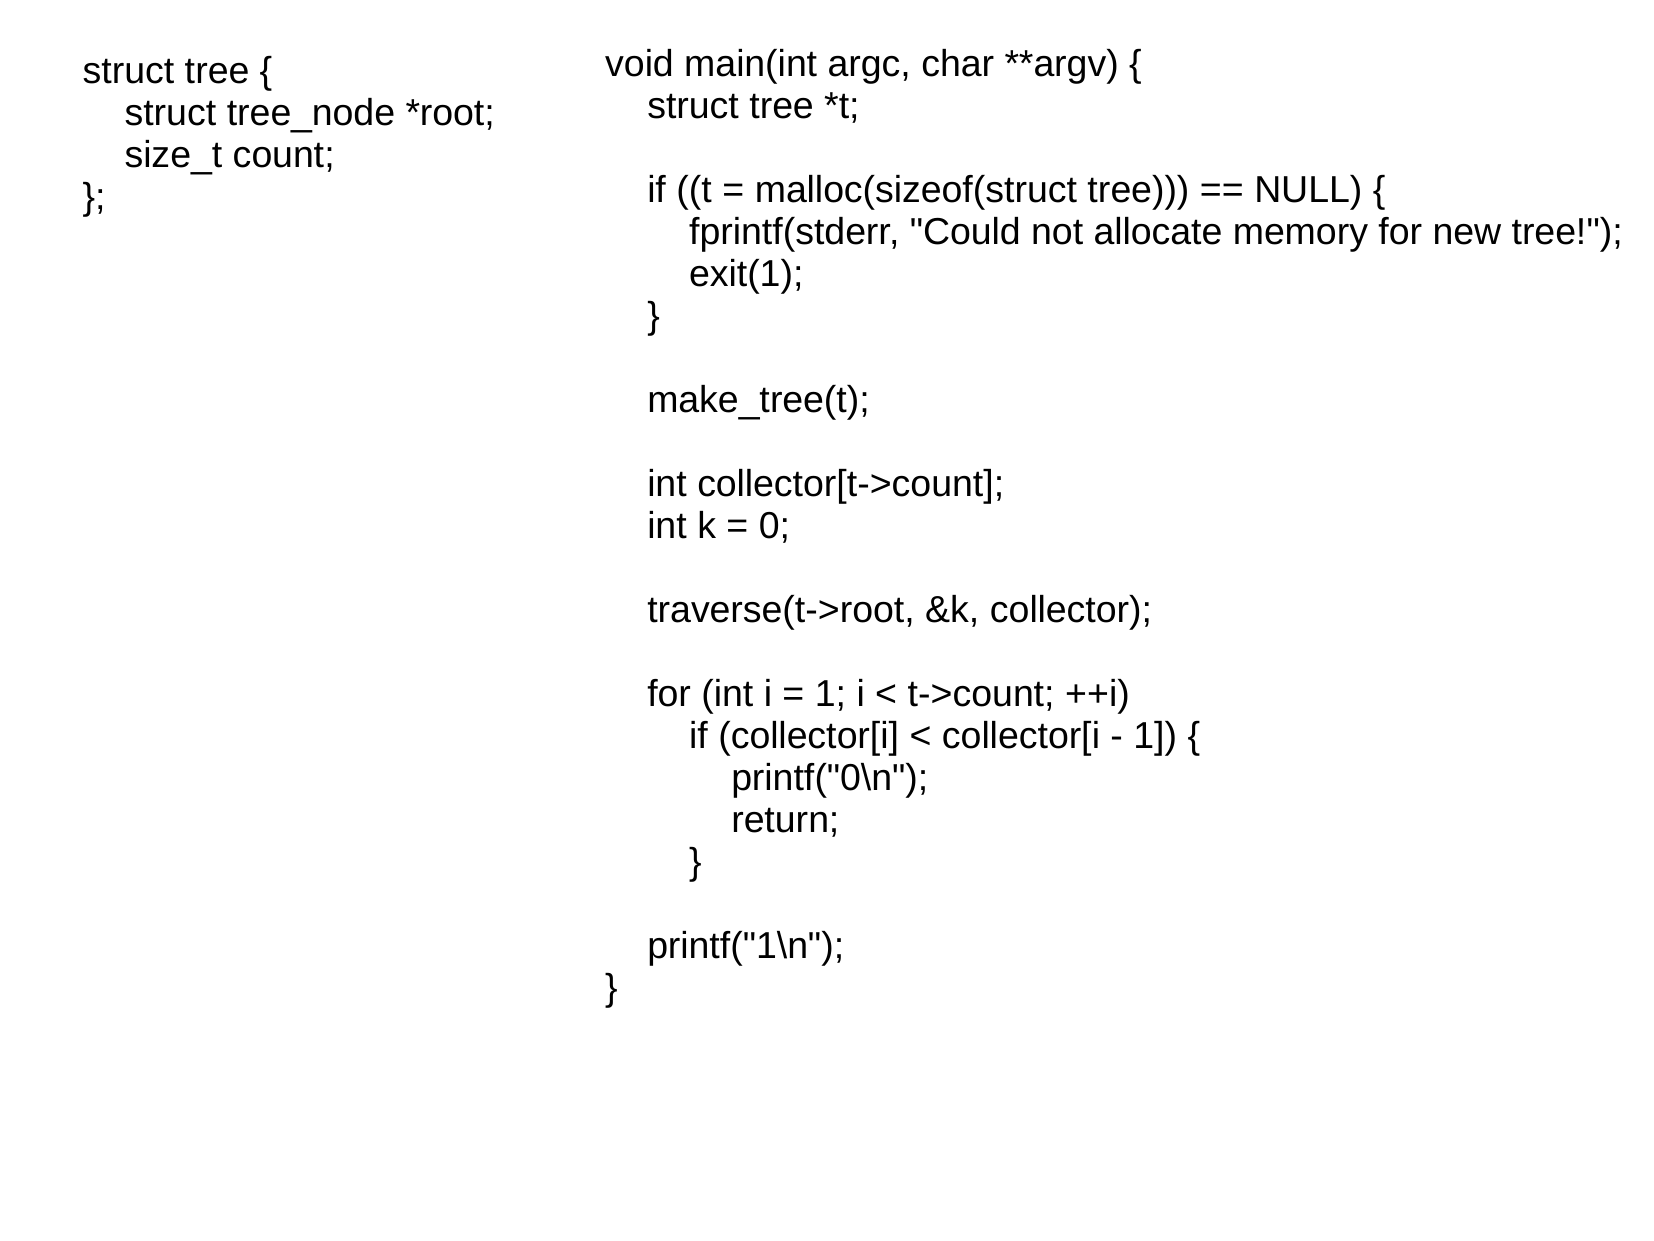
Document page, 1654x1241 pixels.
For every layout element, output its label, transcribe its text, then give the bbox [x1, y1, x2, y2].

text_box void main(int argc, char **argv) { struct tree *t; if ((t = malloc(sizeof(struct tree))) == NULL) { fprintf(stderr, "Could not allocate memory for new tree!"); exit(1); } make_tree(t); int collector[t->count]; int k = 0; traverse(t->root, &k, collector); for (int i = 1; i < t->count; ++i) if (collector[i] < collector[i - 1]) { printf("0\n"); return; } printf("1\n"); } [590, 35, 1639, 1016]
text_box struct tree { struct tree_node *root; size_t count; }; [67, 42, 511, 226]
